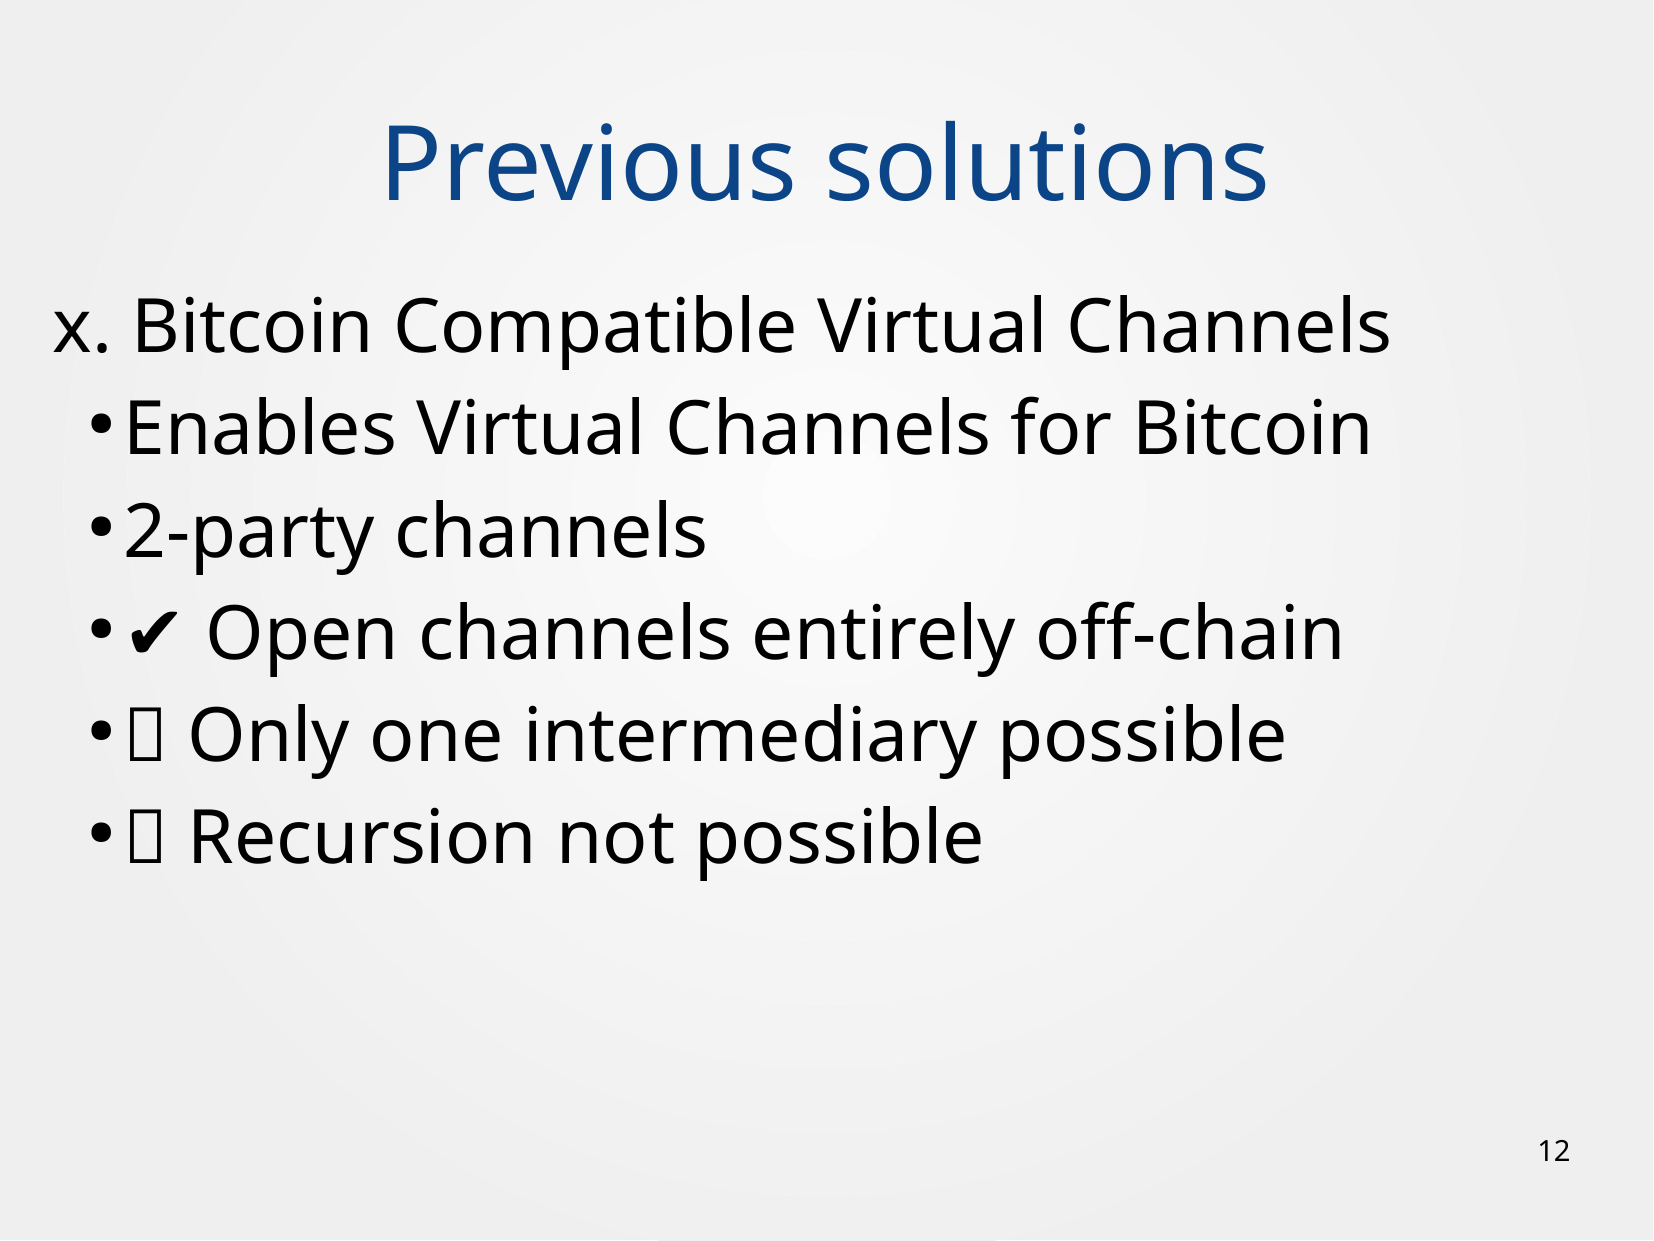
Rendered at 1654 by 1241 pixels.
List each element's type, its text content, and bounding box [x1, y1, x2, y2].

title Previous solutions [379, 88, 1274, 231]
subtitle x. Bitcoin Compatible Virtual Channels Enables Virtual Channels for Bitcoin 2-party channels ✔️ Open channels entirely off-chain ❌ Only one intermediary possible ❌ Recursion not possible [52, 272, 1603, 1193]
